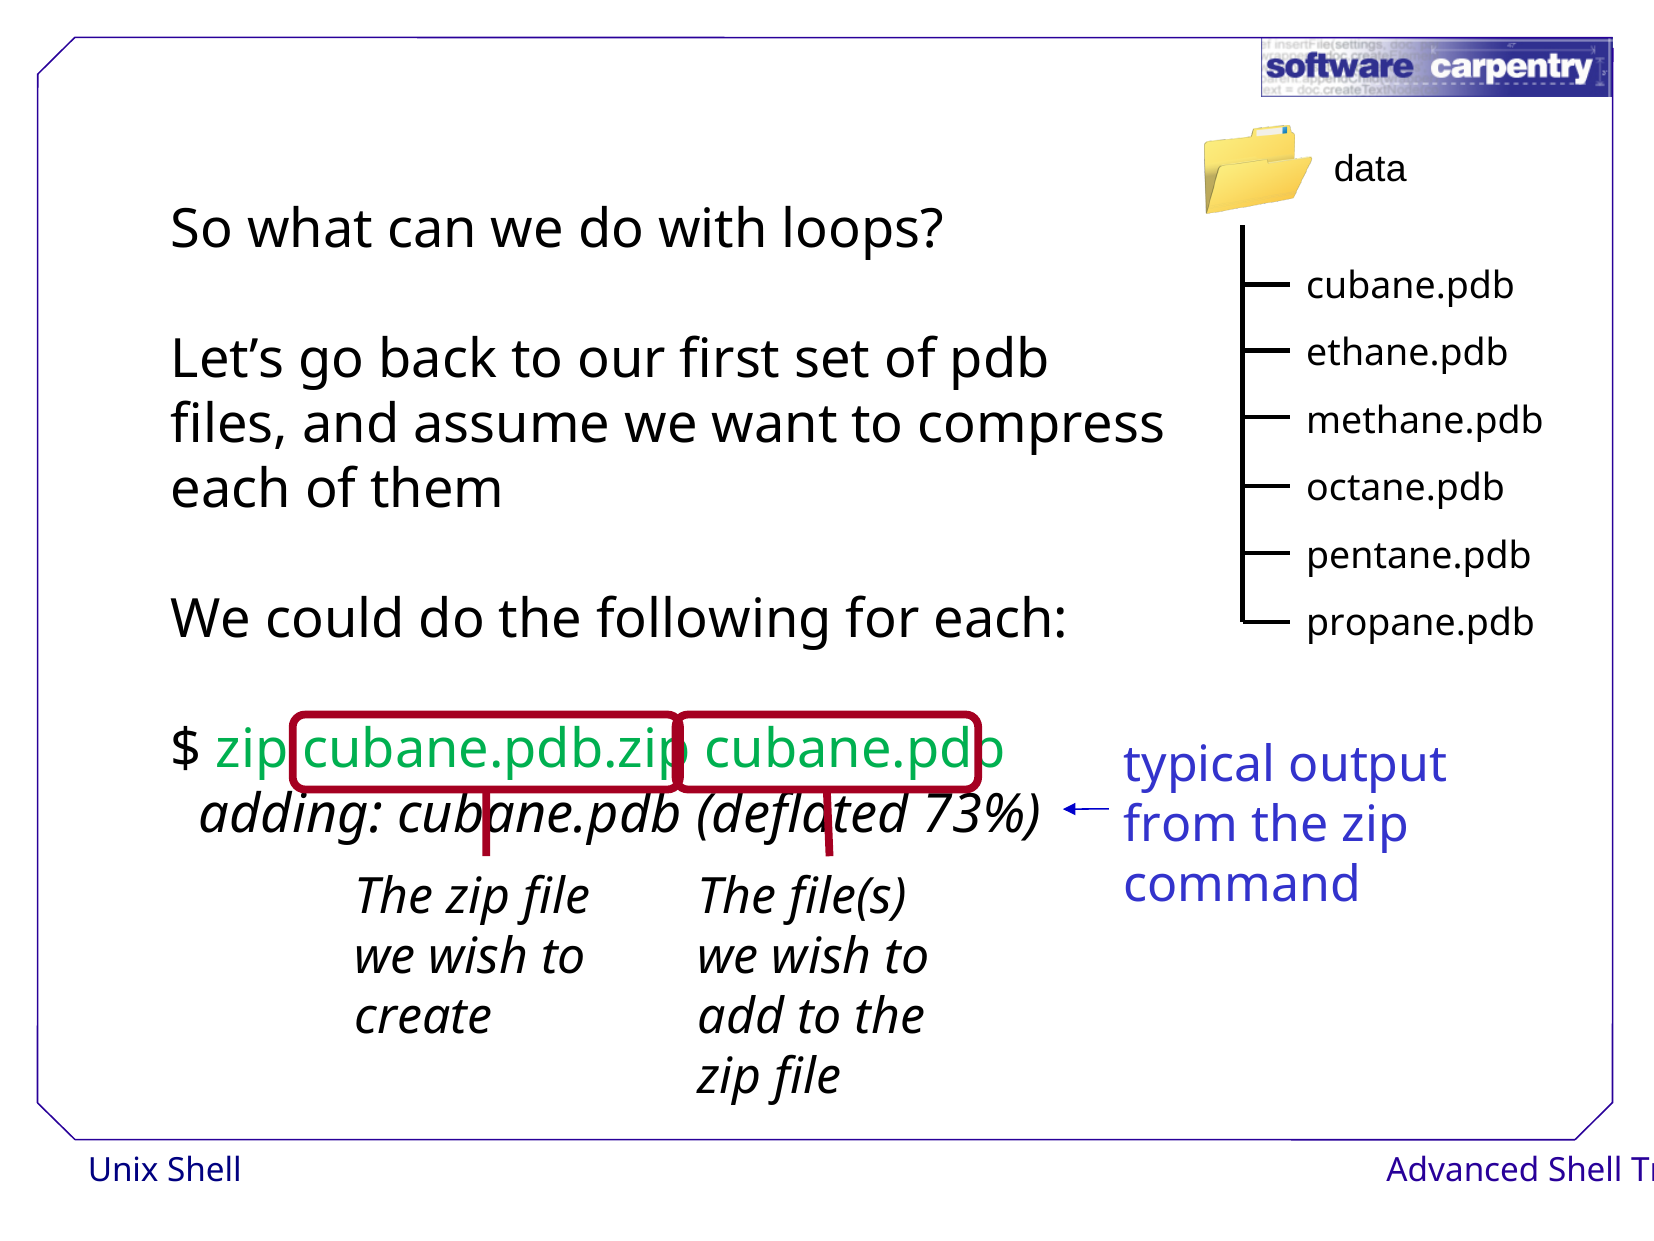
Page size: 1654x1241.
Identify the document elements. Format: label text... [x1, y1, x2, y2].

picture [1261, 39, 1613, 97]
text_box So what can we do with loops? Let’s go back to our first set of pdb files, and assume we want to compress each of them We could do the following for each: $ zip cubane.pdb.zip cubane.pdb adding: cubane.pdb (deflated 73%) [297, 719, 672, 785]
text_box cubane.pdb ethane.pdb methane.pdb octane.pdb pentane.pdb propane.pdb [1291, 230, 1559, 652]
text_box The zip file we wish to create [339, 856, 633, 1052]
text_box So what can we do with loops? Let’s go back to our first set of pdb files, and assume we want to compress each of them We could do the following for each: $ zip cubane.pdb.zip cubane.pdb adding: cubane.pdb (deflated 73%) [155, 185, 1186, 851]
text_box typical output from the zip command [1108, 723, 1489, 895]
text_box data [1318, 139, 1422, 198]
text_box The file(s) we wish to add to the zip file [682, 856, 977, 1112]
text_box So what can we do with loops? Let’s go back to our first set of pdb files, and assume we want to compress each of them We could do the following for each: $ zip cubane.pdb.zip cubane.pdb adding: cubane.pdb (deflated 73%) [684, 719, 974, 785]
picture [1200, 111, 1316, 227]
text_box So what can we do with loops? Let’s go back to our first set of pdb files, and assume we want to compress each of them We could do the following for each: $ zip cubane.pdb.zip cubane.pdb adding: cubane.pdb (deflated 73%) [491, 791, 825, 851]
